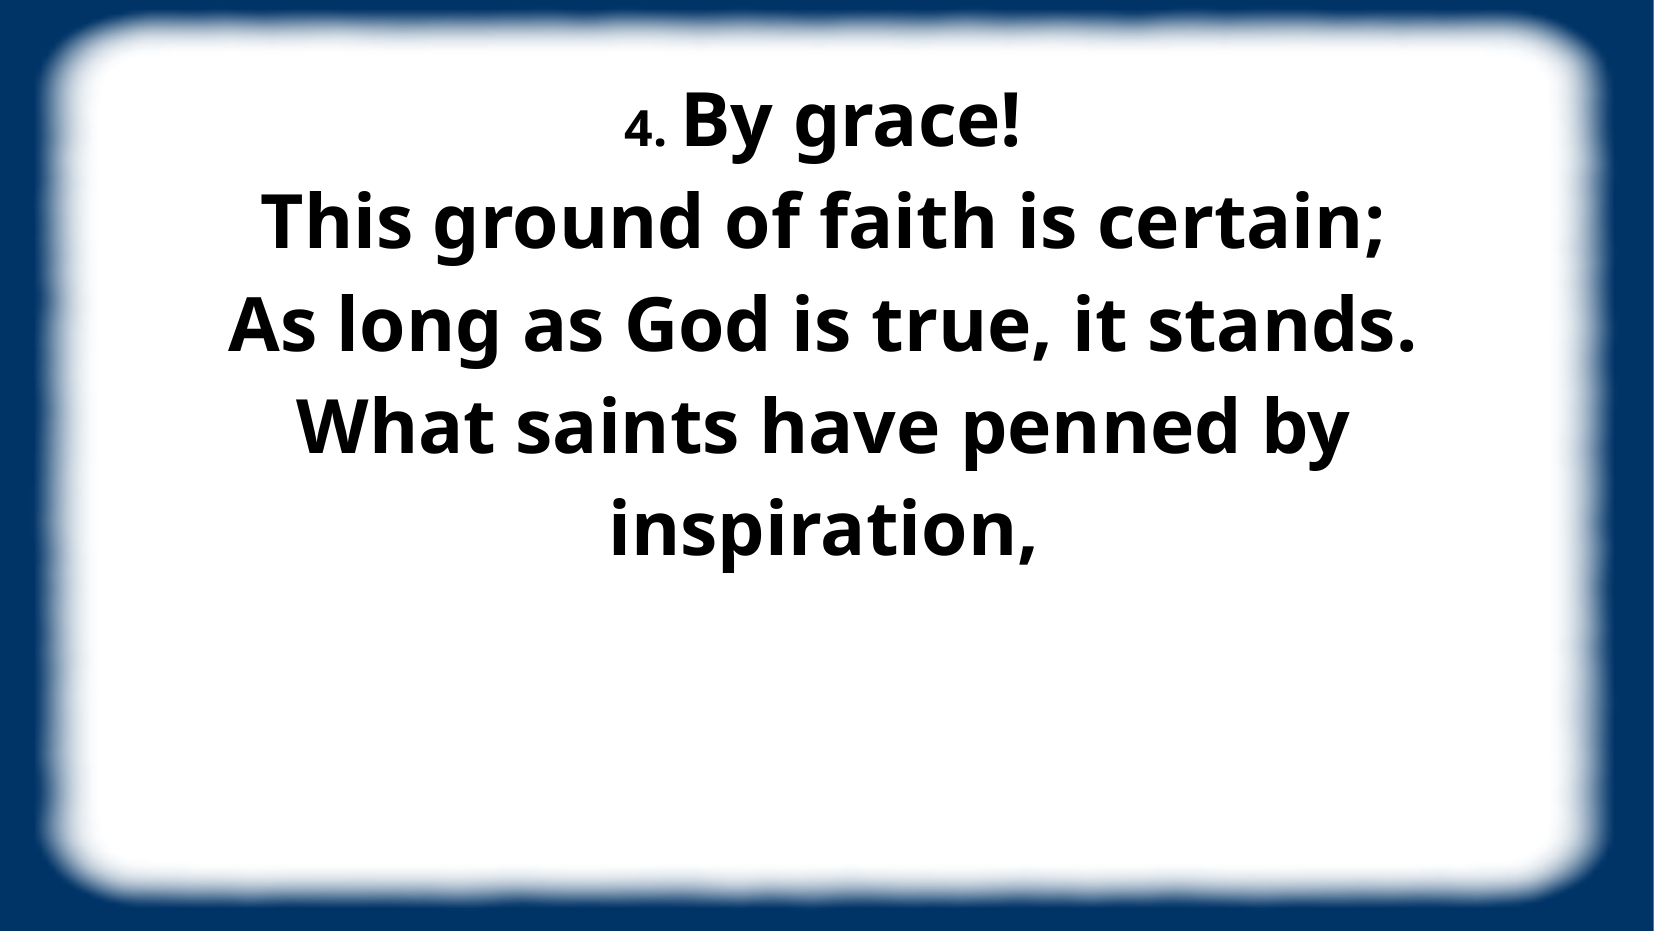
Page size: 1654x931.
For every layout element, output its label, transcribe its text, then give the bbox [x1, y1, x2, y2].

text_box 4. By grace! This ground of faith is certain; As long as God is true, it stands. What saints have penned by inspiration, [102, 58, 1546, 573]
picture [0, 0, 1654, 931]
